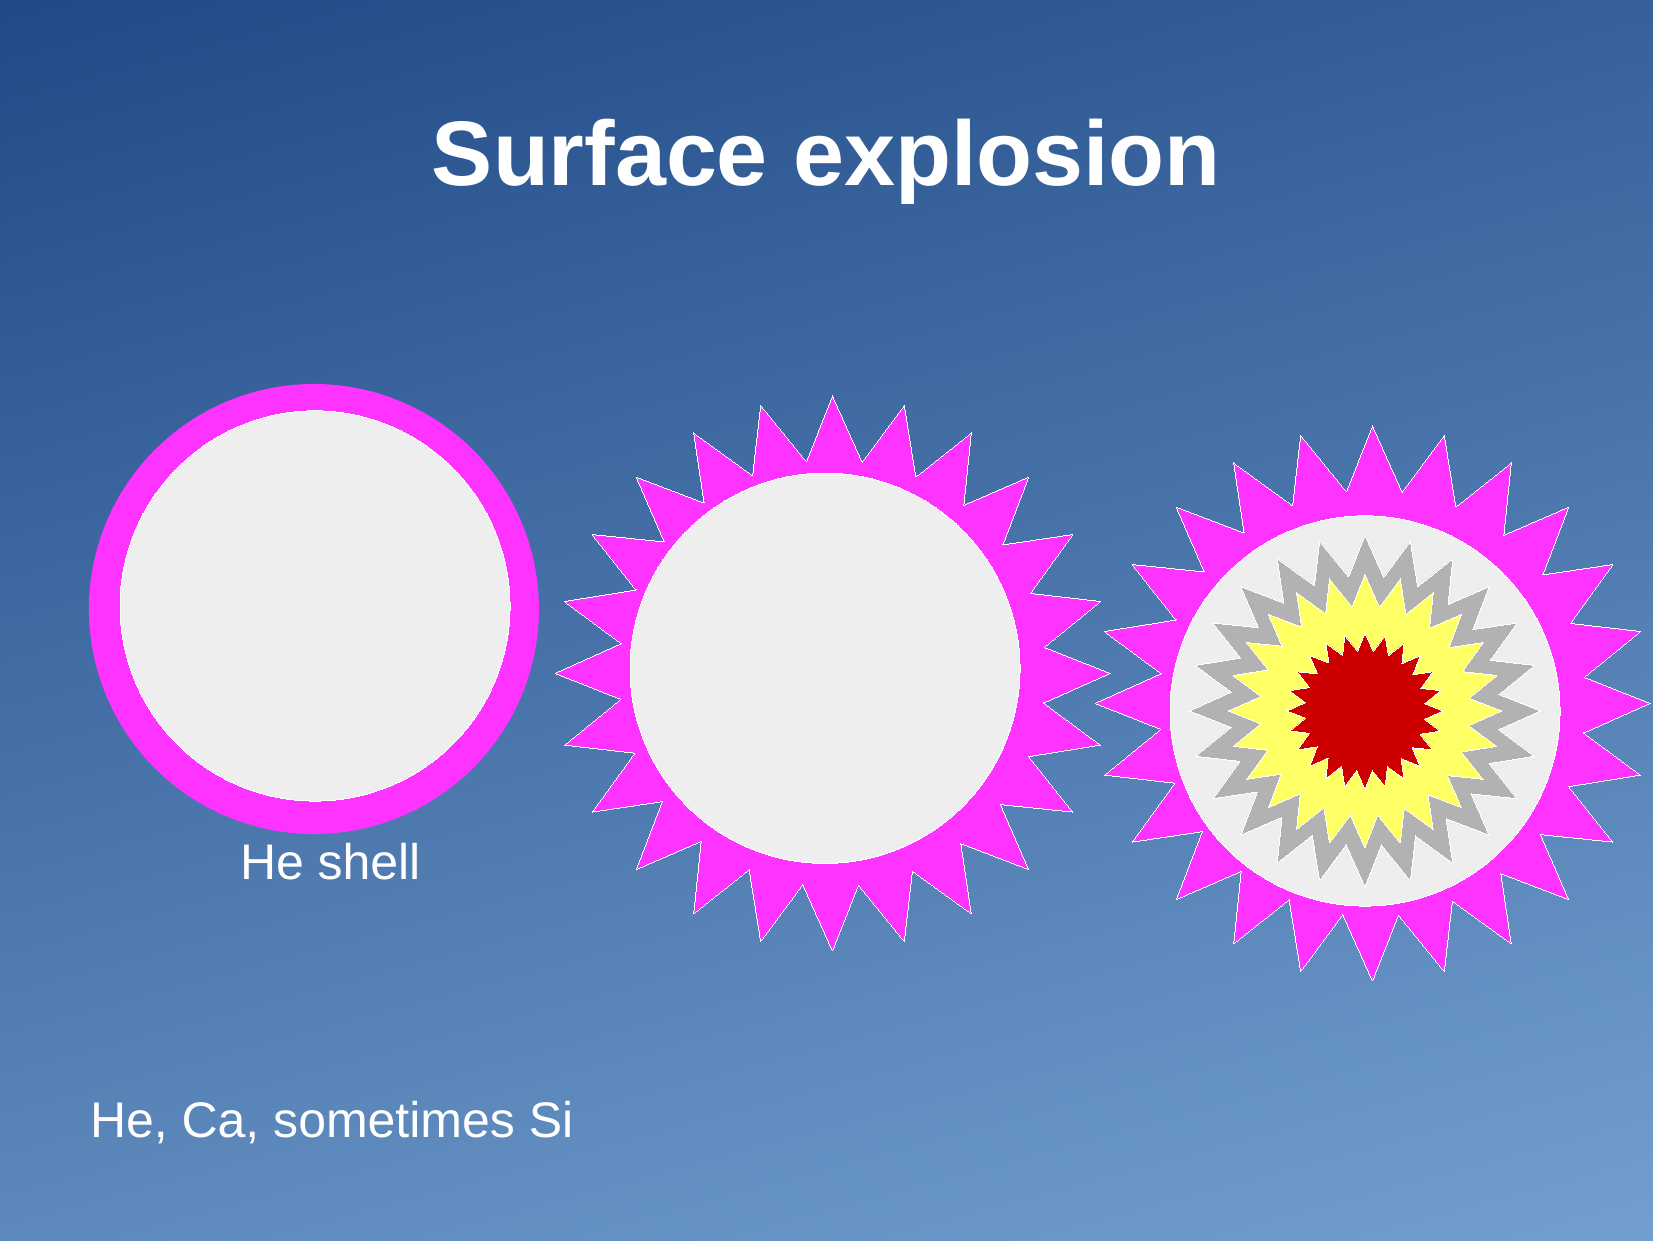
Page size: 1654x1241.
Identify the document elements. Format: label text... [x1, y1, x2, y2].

title Surface explosion [82, 49, 1571, 257]
text_box [555, 395, 1111, 951]
text_box [88, 383, 539, 833]
text_box [1095, 425, 1651, 981]
text_box He, Ca, sometimes Si [90, 1092, 736, 1149]
text_box He shell [240, 833, 526, 890]
